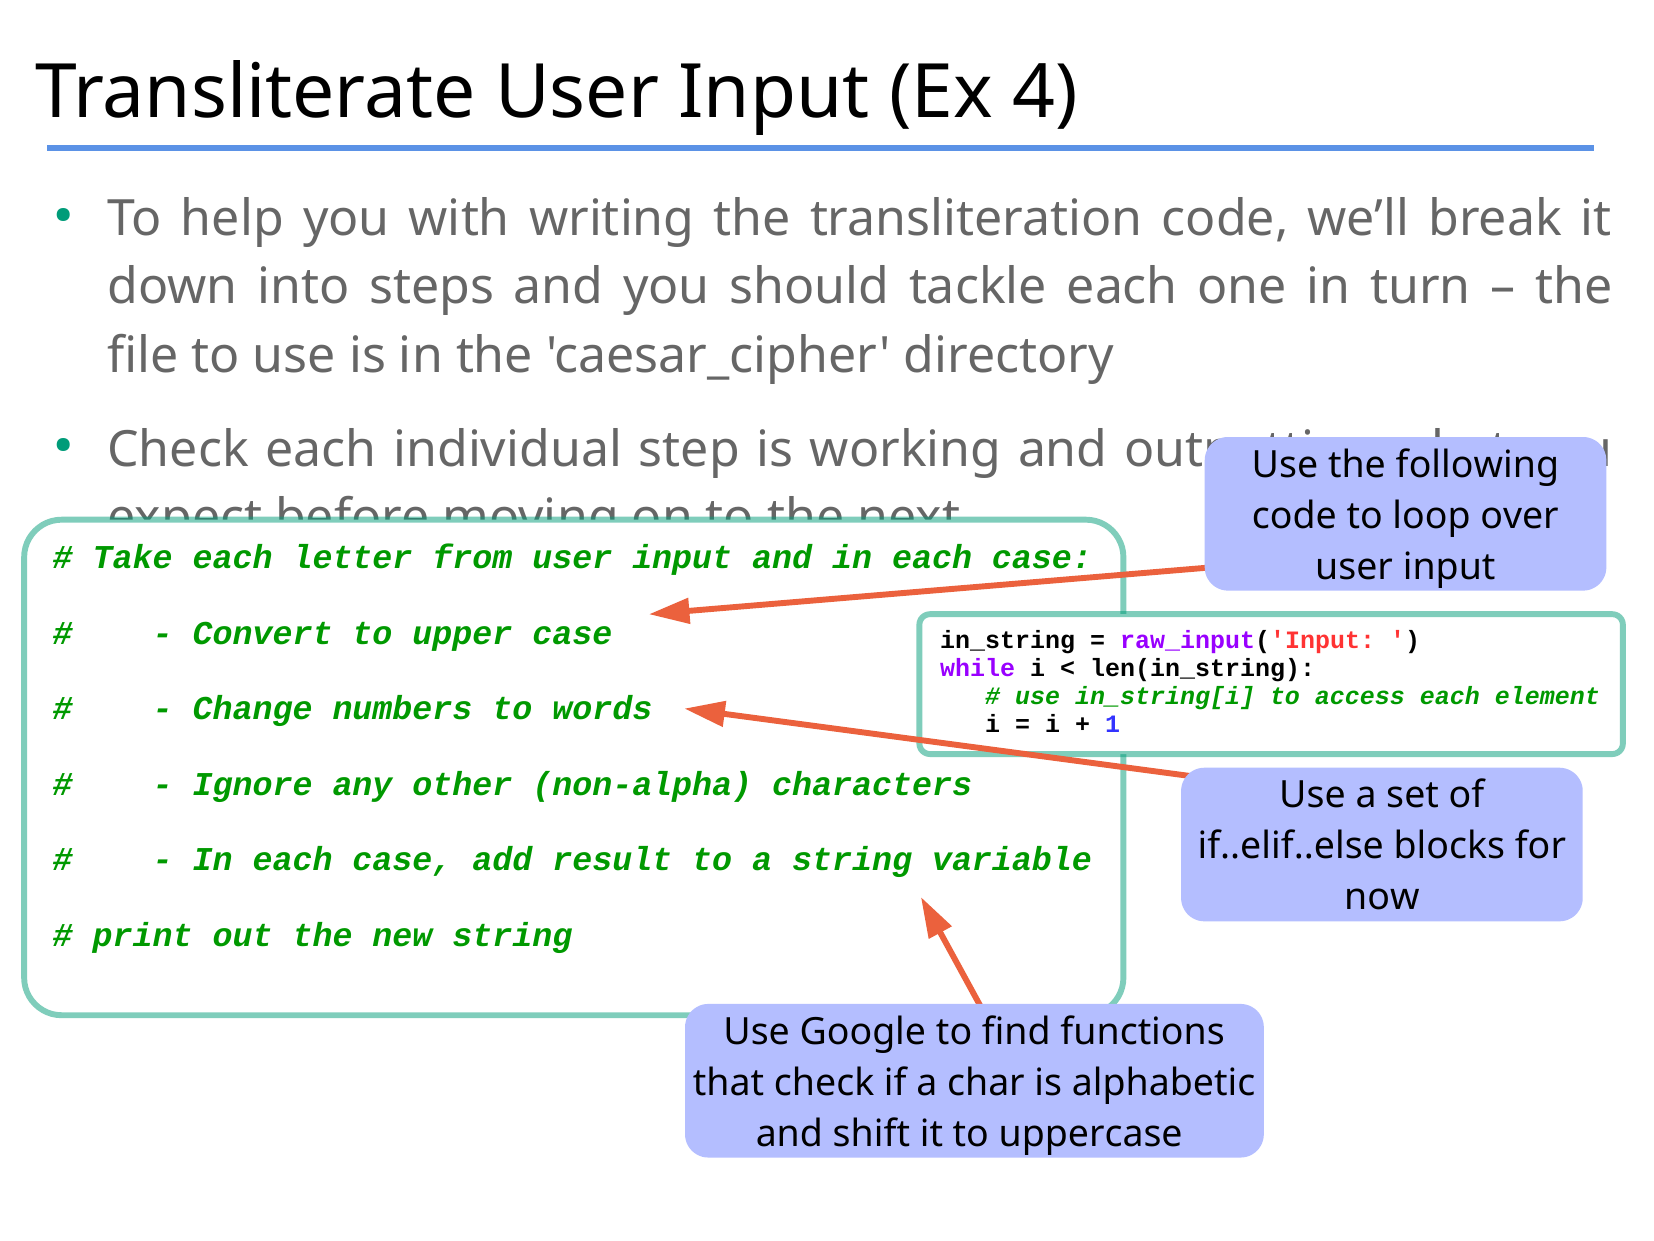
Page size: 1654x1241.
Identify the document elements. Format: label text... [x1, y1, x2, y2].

text_box Use a set of if..elif..else blocks for now [1181, 767, 1583, 922]
text_box # Take each letter from user input and in each case: # - Convert to upper case # - Change numbers to words # - Ignore any other (non-alpha) characters # - In each case, add result to a string variable # print out the new string [24, 519, 1124, 1016]
title Transliterate User Input (Ex 4) [35, 29, 1217, 148]
list To help you with writing the transliteration code, we’ll break it down into steps and you should tackle each one in turn – the file to use is in the 'caesar_cipher' directory Check each individual step is working and outputting what you expect before moving on to the next [36, 754, 1614, 1204]
text_box Use the following code to loop over user input [1204, 437, 1607, 591]
list To help you with writing the transliteration code, we’ll break it down into steps and you should tackle each one in turn – the file to use is in the 'caesar_cipher' directory Check each individual step is working and outputting what you expect before moving on to the next [36, 182, 1614, 614]
text_box Use Google to find functions that check if a char is alphabetic and shift it to uppercase [685, 1003, 1264, 1158]
text_box in_string = raw_input('Input: ') while i < len(in_string): # use in_string[i] to access each element i = i + 1 [919, 614, 1623, 755]
